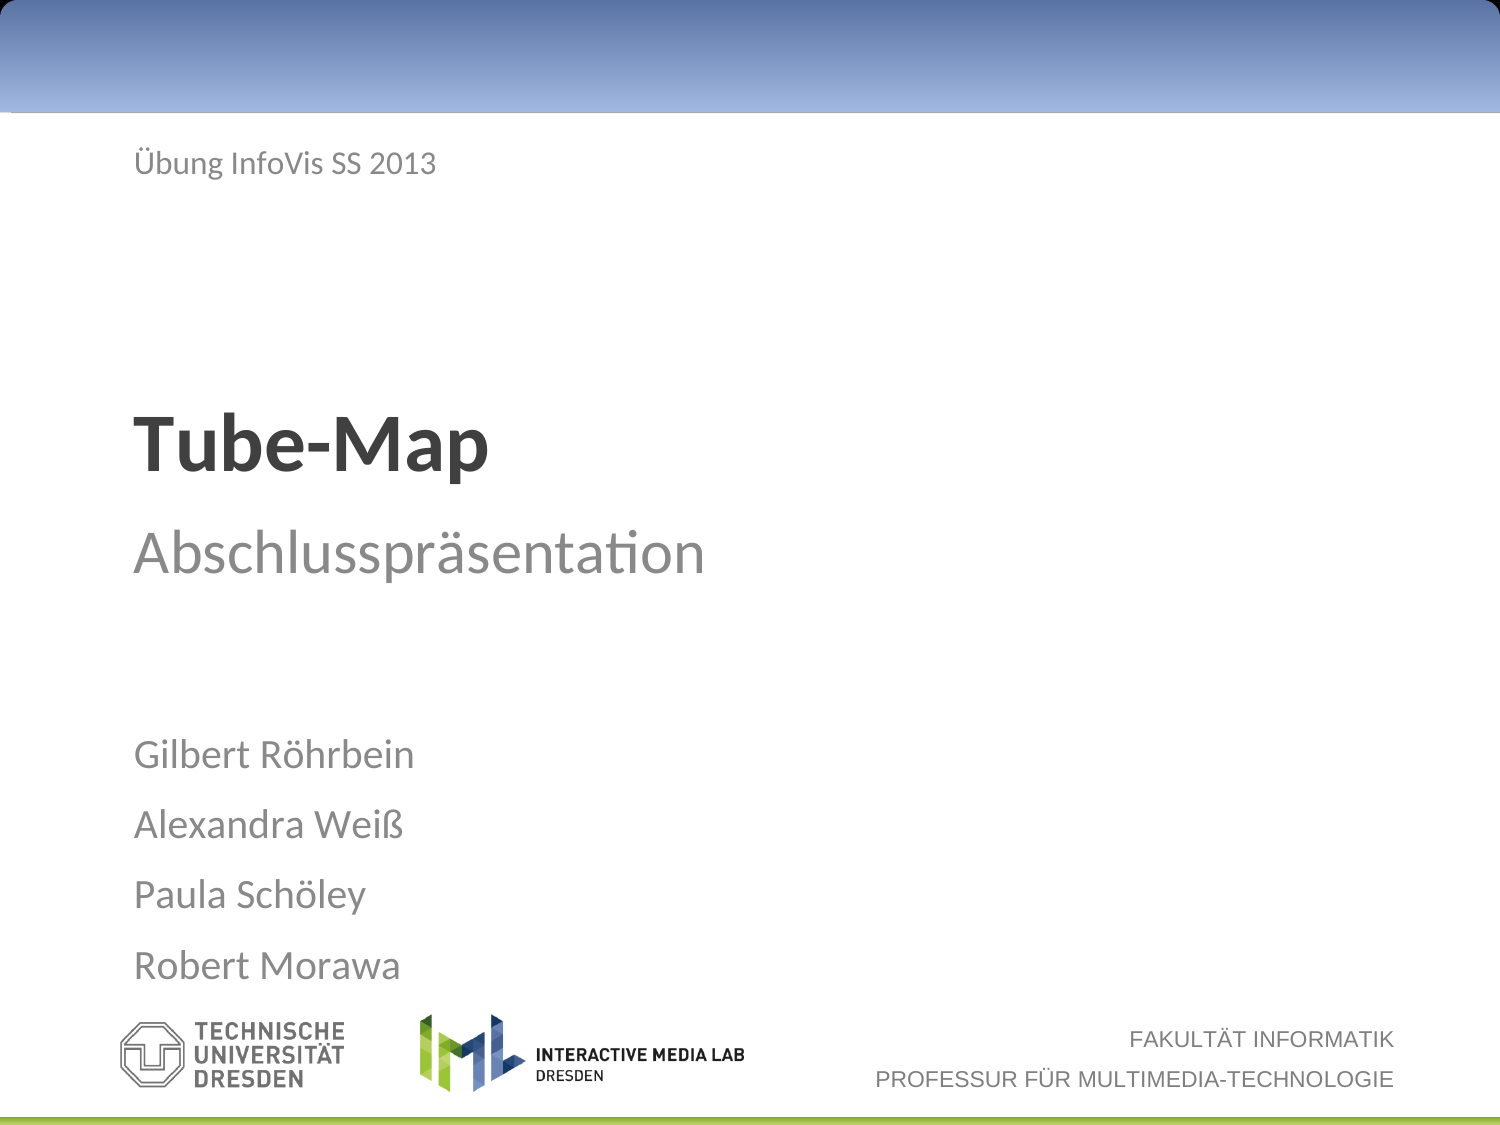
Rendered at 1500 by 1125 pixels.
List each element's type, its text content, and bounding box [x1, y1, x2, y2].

text_box Abschlusspräsentation [119, 520, 1394, 698]
text_box Gilbert Röhrbein Alexandra Weiß Paula Schöley Robert Morawa [119, 711, 1394, 958]
picture [410, 999, 752, 1098]
text_box Übung InfoVis SS 2013 [119, 134, 1395, 194]
text_box Tube-Map [119, 369, 1394, 496]
